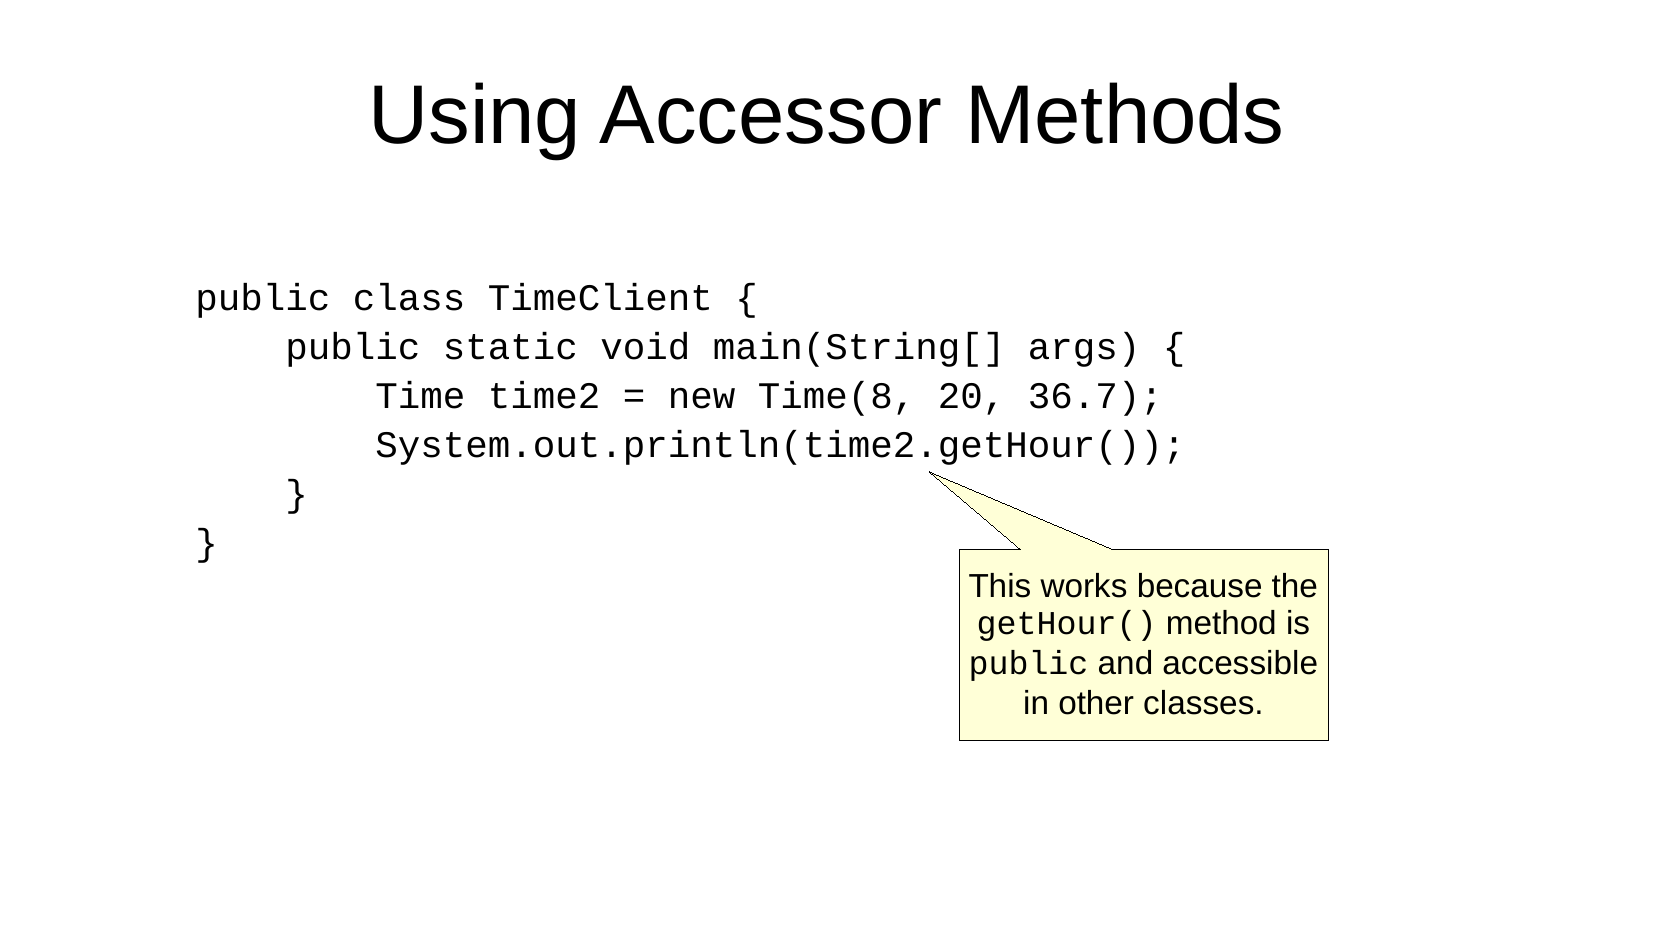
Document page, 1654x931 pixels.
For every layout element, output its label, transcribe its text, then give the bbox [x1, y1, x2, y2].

title Using Accessor Methods [82, 37, 1571, 193]
text_box public class TimeClient { public static void main(String[] args) { Time time2 = new Time(8, 20, 36.7); System.out.println(time2.getHour()); } } [180, 265, 1233, 574]
text_box This works because the getHour() method is public and accessible in other classes. [929, 471, 1329, 741]
